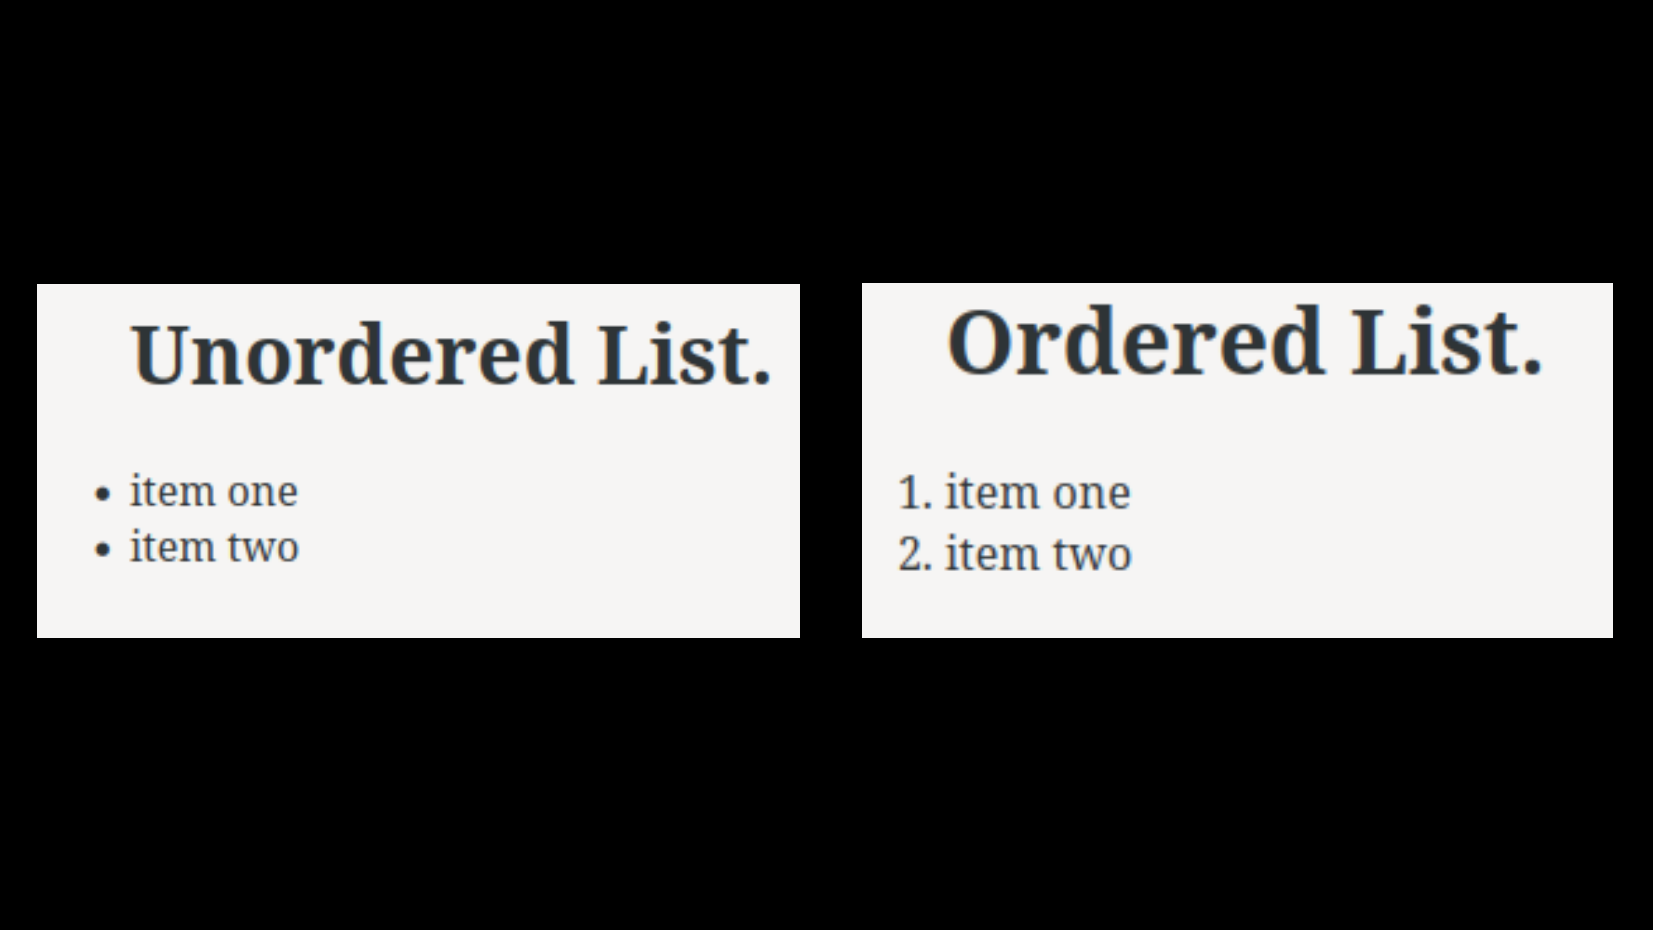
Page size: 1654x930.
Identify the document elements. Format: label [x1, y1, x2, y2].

picture [37, 284, 800, 638]
picture [862, 283, 1613, 638]
